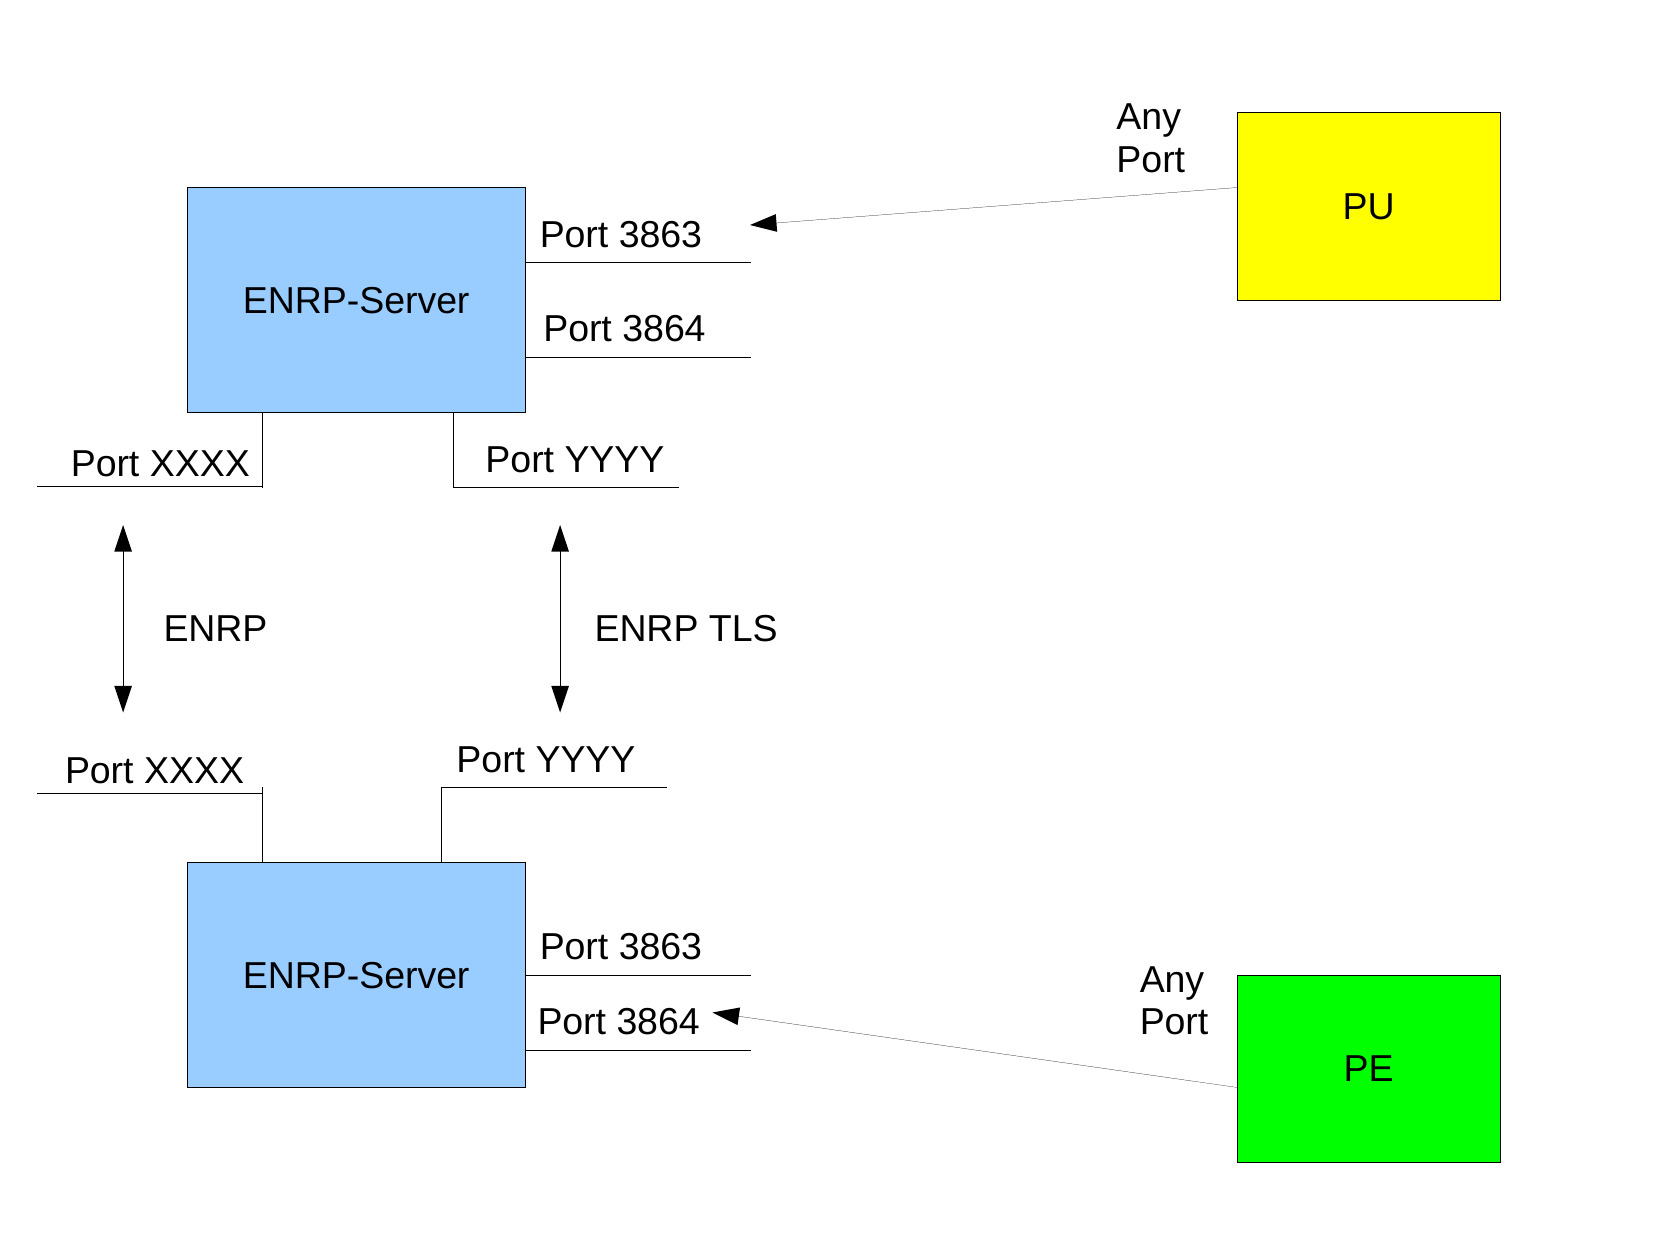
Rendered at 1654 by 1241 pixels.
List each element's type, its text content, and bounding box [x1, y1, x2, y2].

text_box Any Port [1125, 951, 1224, 1051]
text_box ENRP TLS [579, 600, 794, 657]
text_box PU [1237, 112, 1501, 301]
text_box Port YYYY [441, 730, 650, 788]
text_box Port XXXX [50, 741, 277, 799]
text_box ENRP-Server [187, 862, 526, 1088]
text_box Port YYYY [470, 430, 679, 488]
text_box ENRP-Server [187, 187, 526, 413]
text_box Any Port [1101, 88, 1201, 188]
text_box Port XXXX [56, 434, 283, 492]
text_box Port 3864 [528, 300, 721, 357]
text_box Port 3864 [522, 993, 715, 1051]
text_box Port 3863 [525, 205, 717, 263]
text_box Port 3863 [525, 918, 717, 976]
text_box PE [1237, 975, 1501, 1163]
text_box ENRP [148, 600, 283, 657]
